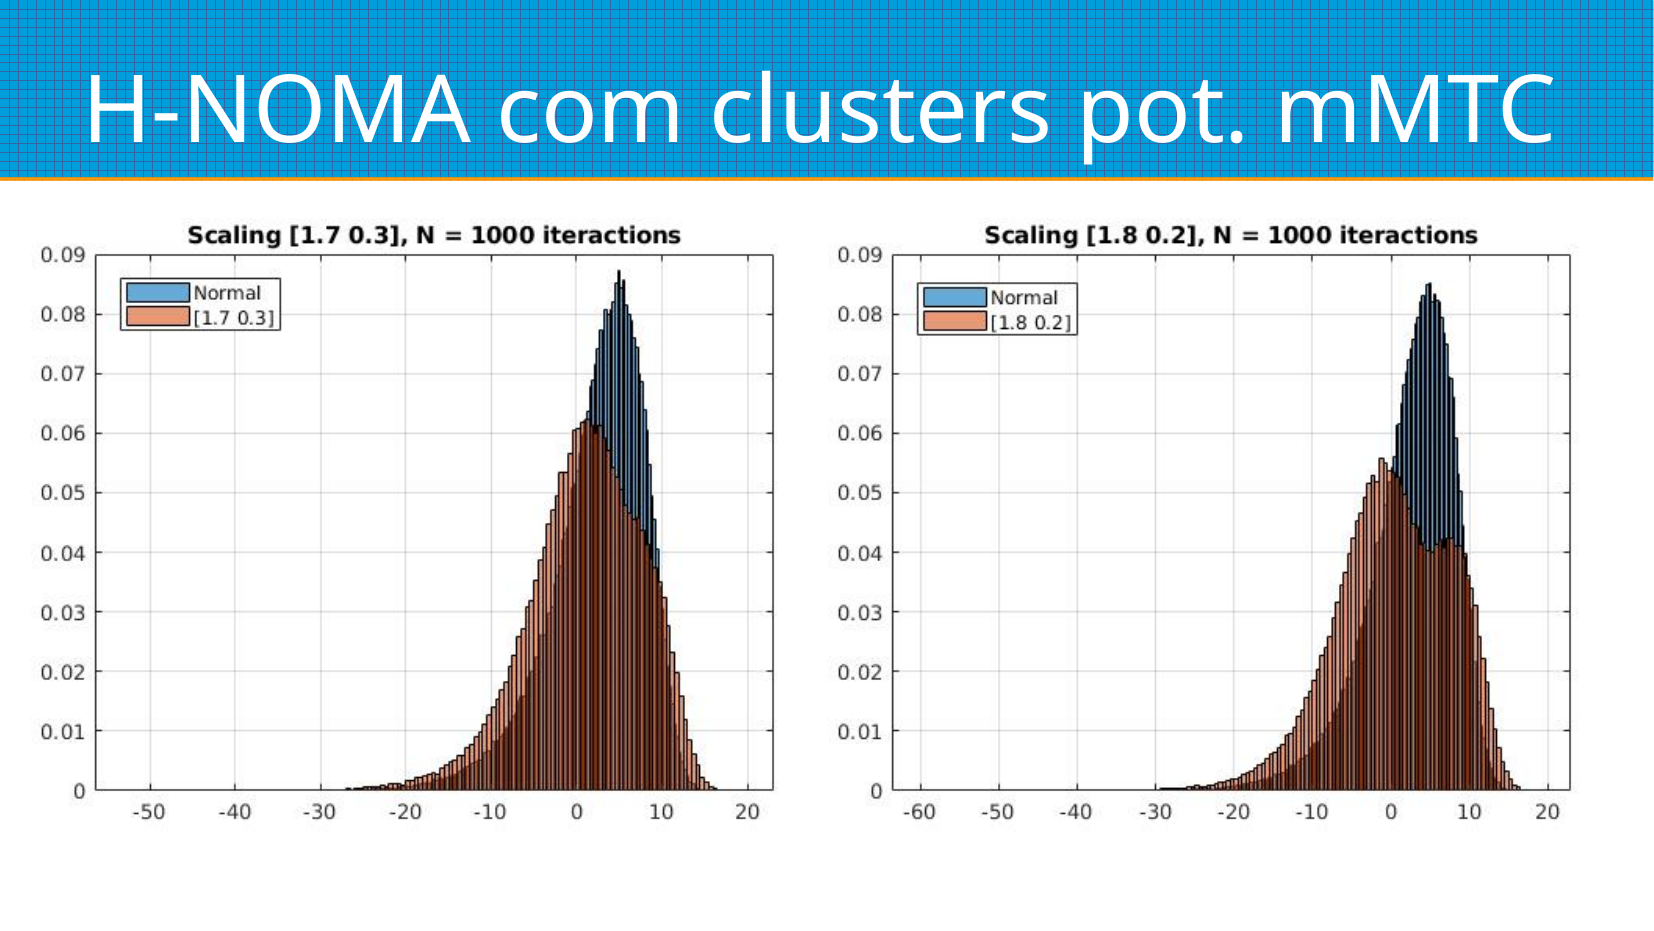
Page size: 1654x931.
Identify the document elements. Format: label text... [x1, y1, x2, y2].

picture [0, 206, 1654, 863]
title H-NOMA com clusters pot. mMTC [82, 14, 1571, 171]
